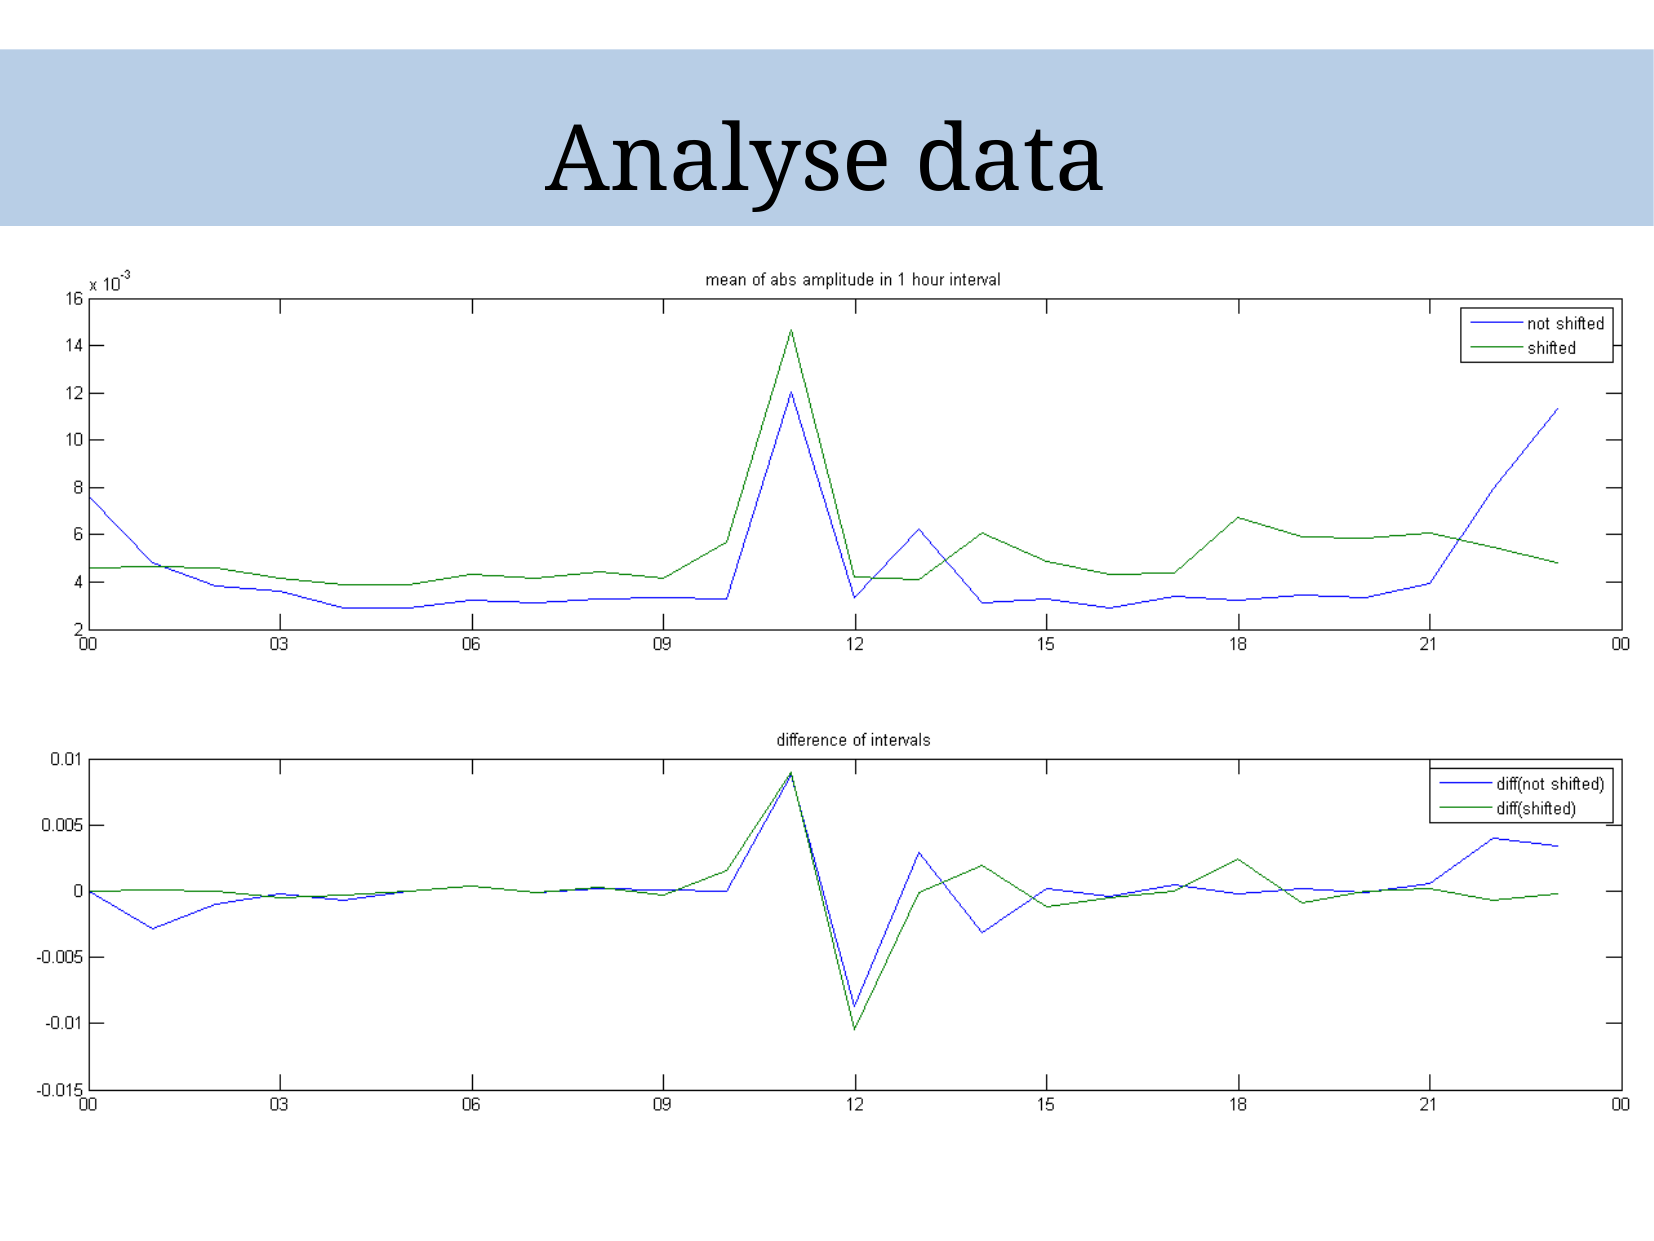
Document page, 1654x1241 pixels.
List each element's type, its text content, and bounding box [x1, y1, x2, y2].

text_box [0, 226, 1654, 1195]
text_box Analyse data [0, 49, 1654, 226]
